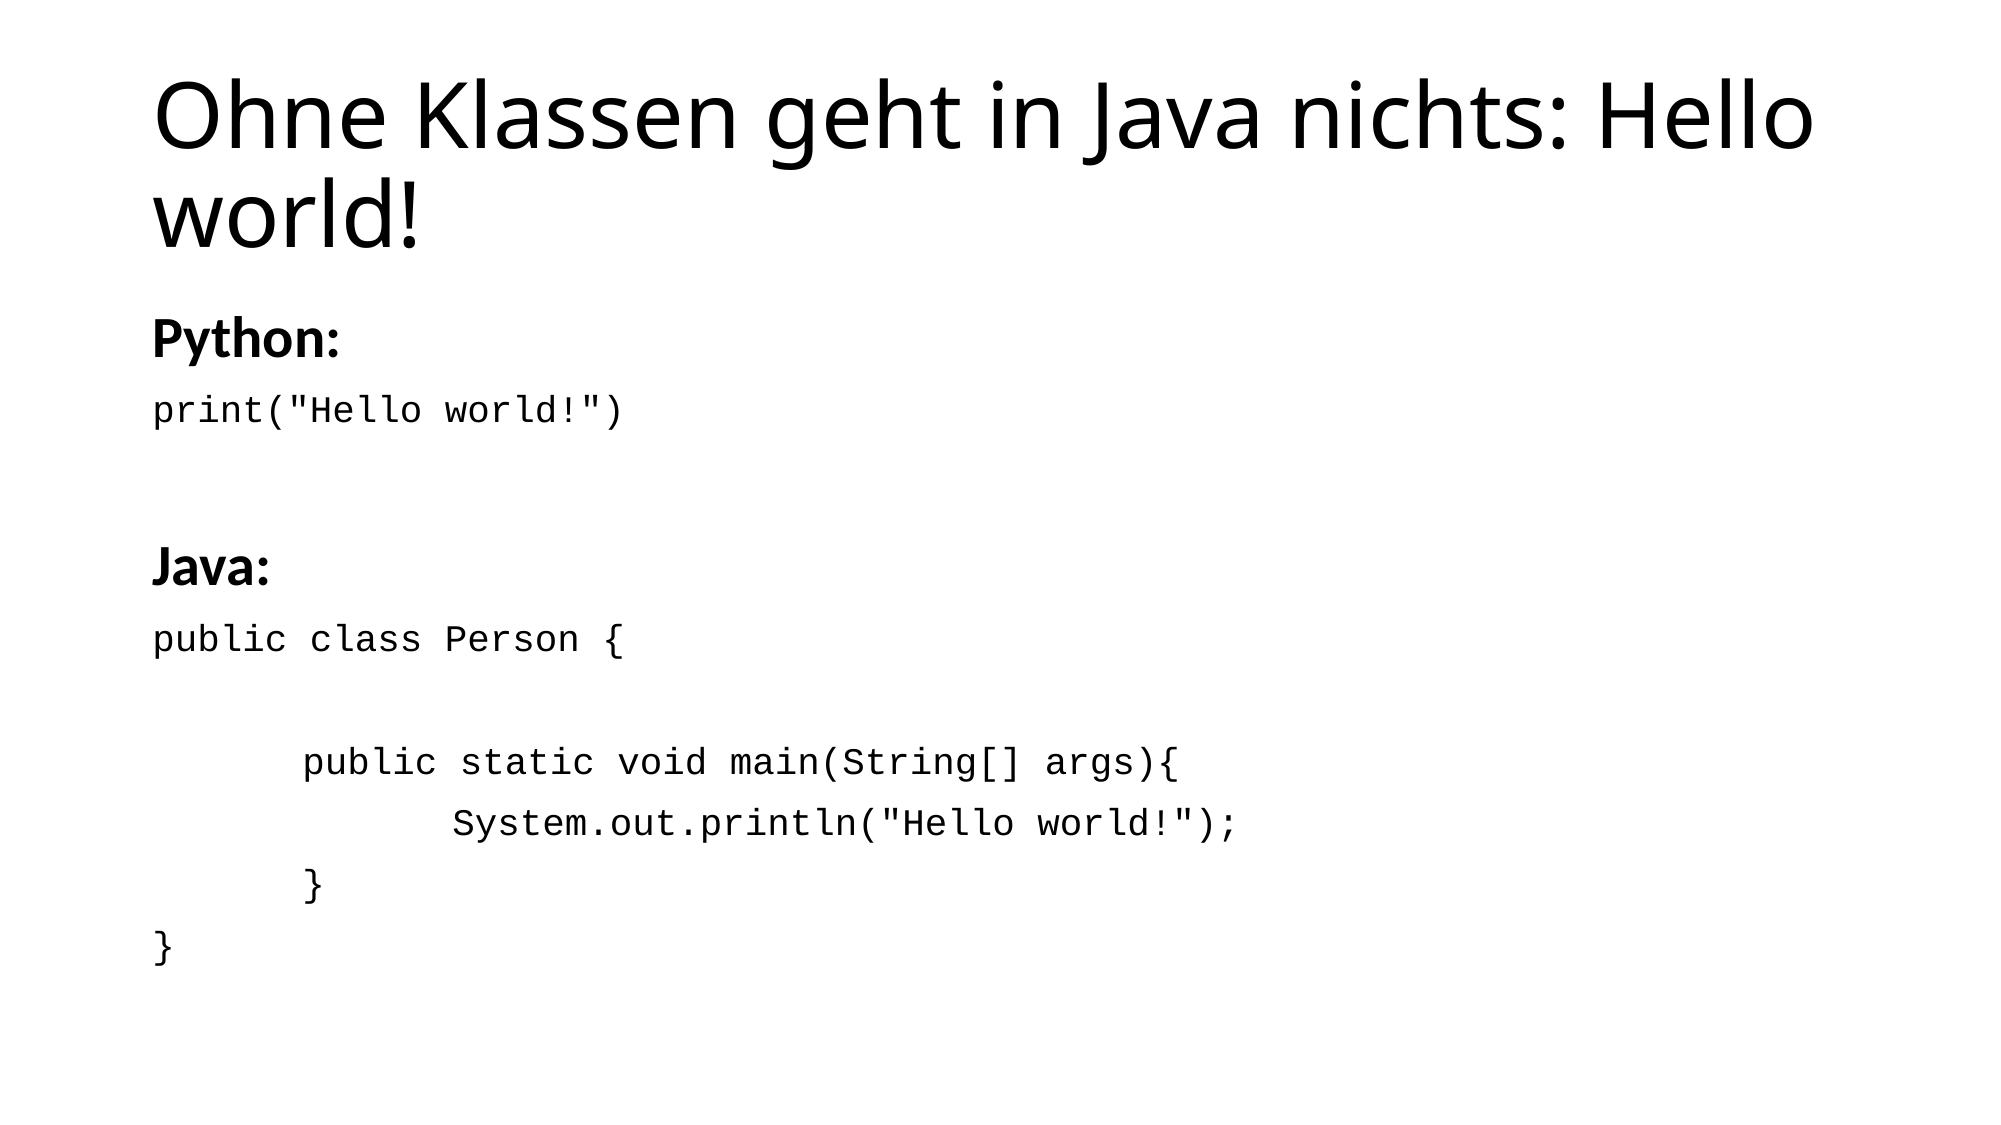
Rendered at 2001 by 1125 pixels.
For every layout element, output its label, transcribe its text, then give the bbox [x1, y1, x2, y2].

list Python: print("Hello world!") Java: public class Person { public static void main(String[] args){ System.out.println("Hello world!"); } } [137, 299, 1863, 1014]
title Ohne Klassen geht in Java nichts: Hello world! [137, 59, 1863, 278]
